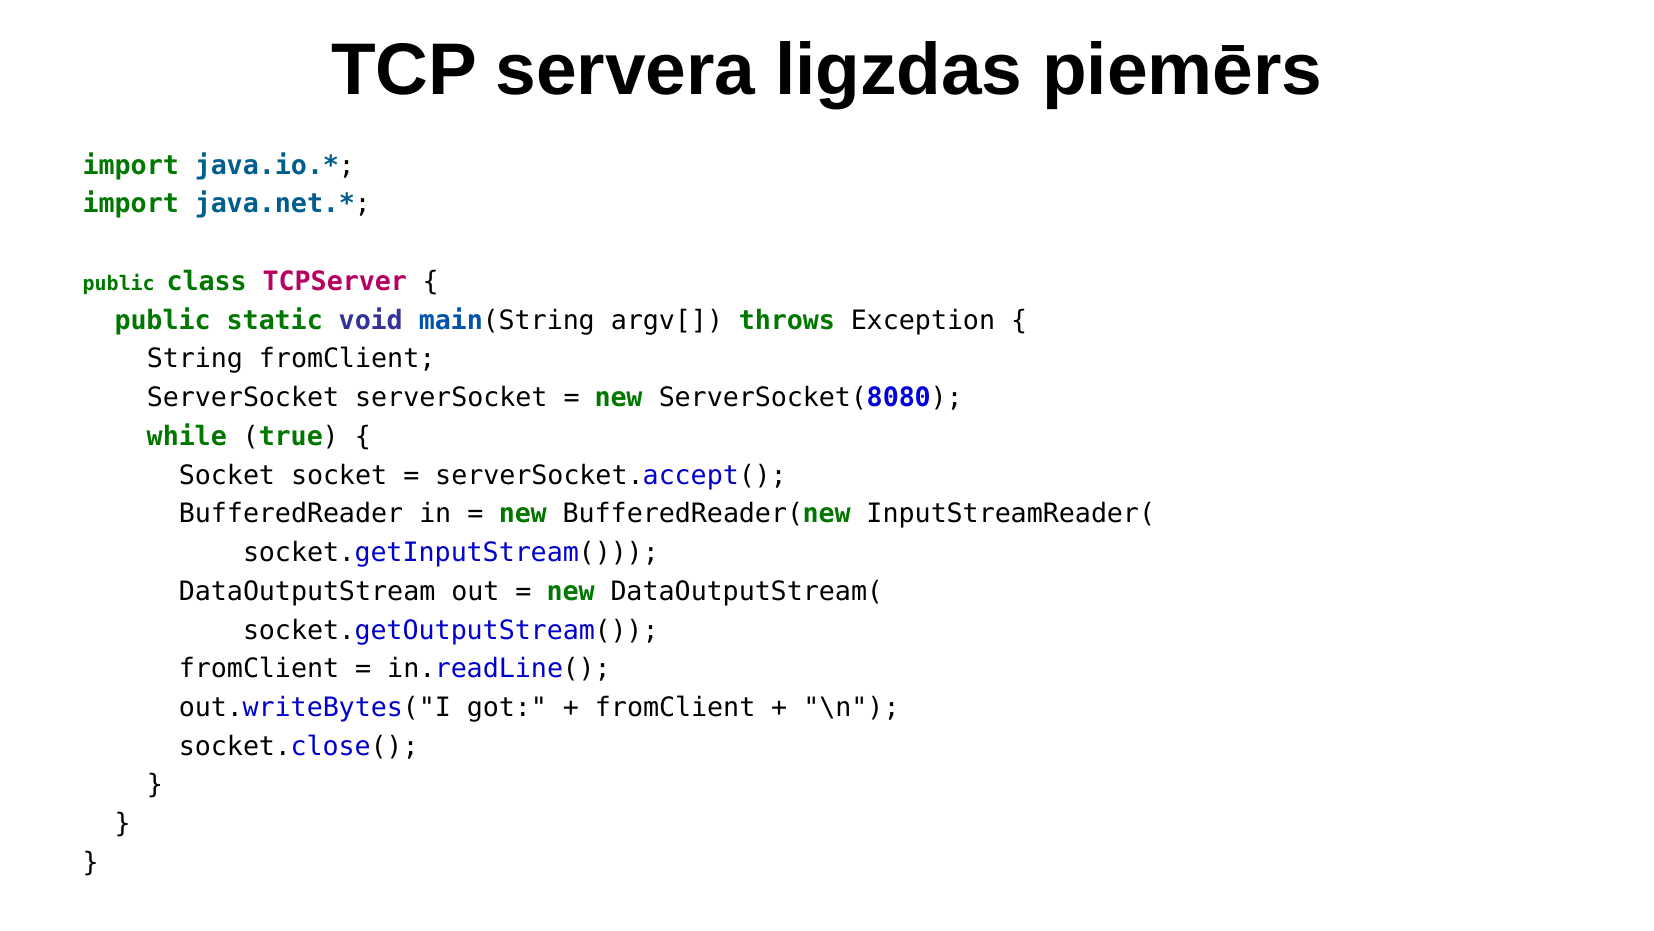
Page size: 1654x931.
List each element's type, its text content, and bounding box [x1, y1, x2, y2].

title TCP servera ligzdas piemērs [82, 14, 1571, 125]
list import java.io.*; import java.net.*; public class TCPServer { public static void main(String argv[]) throws Exception { String fromClient; ServerSocket serverSocket = new ServerSocket(8080); while (true) { Socket socket = serverSocket.accept(); BufferedReader in = new BufferedReader(new InputStreamReader( socket.getInputStream())); DataOutputStream out = new DataOutputStream( socket.getOutputStream()); fromClient = in.readLine(); out.writeBytes("I got:" + fromClient + "\n"); socket.close(); } } } [82, 141, 1538, 889]
